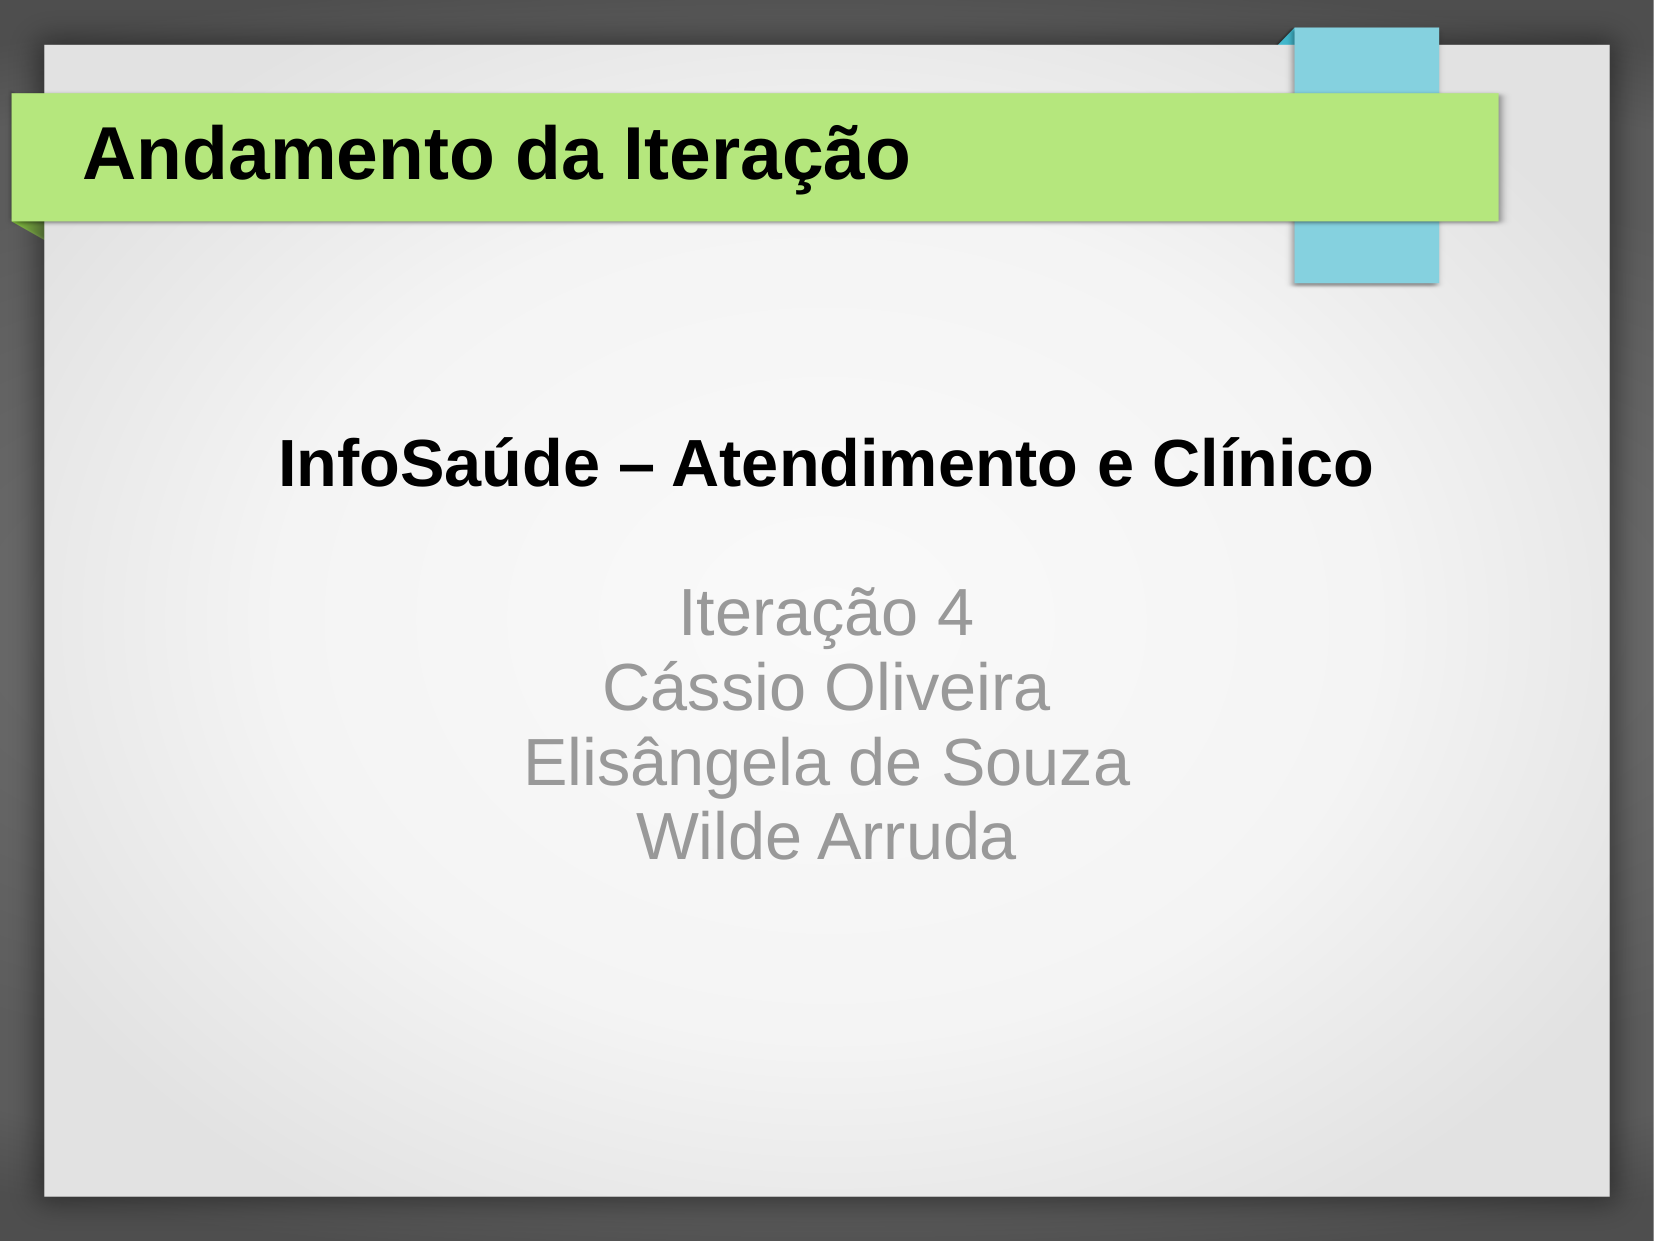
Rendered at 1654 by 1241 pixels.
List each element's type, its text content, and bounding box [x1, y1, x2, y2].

subtitle InfoSaúde – Atendimento e Clínico Iteração 4 Cássio Oliveira Elisângela de Souza Wilde Arruda [82, 290, 1571, 1010]
picture [0, 0, 1654, 1241]
title Andamento da Iteração [82, 94, 1264, 213]
